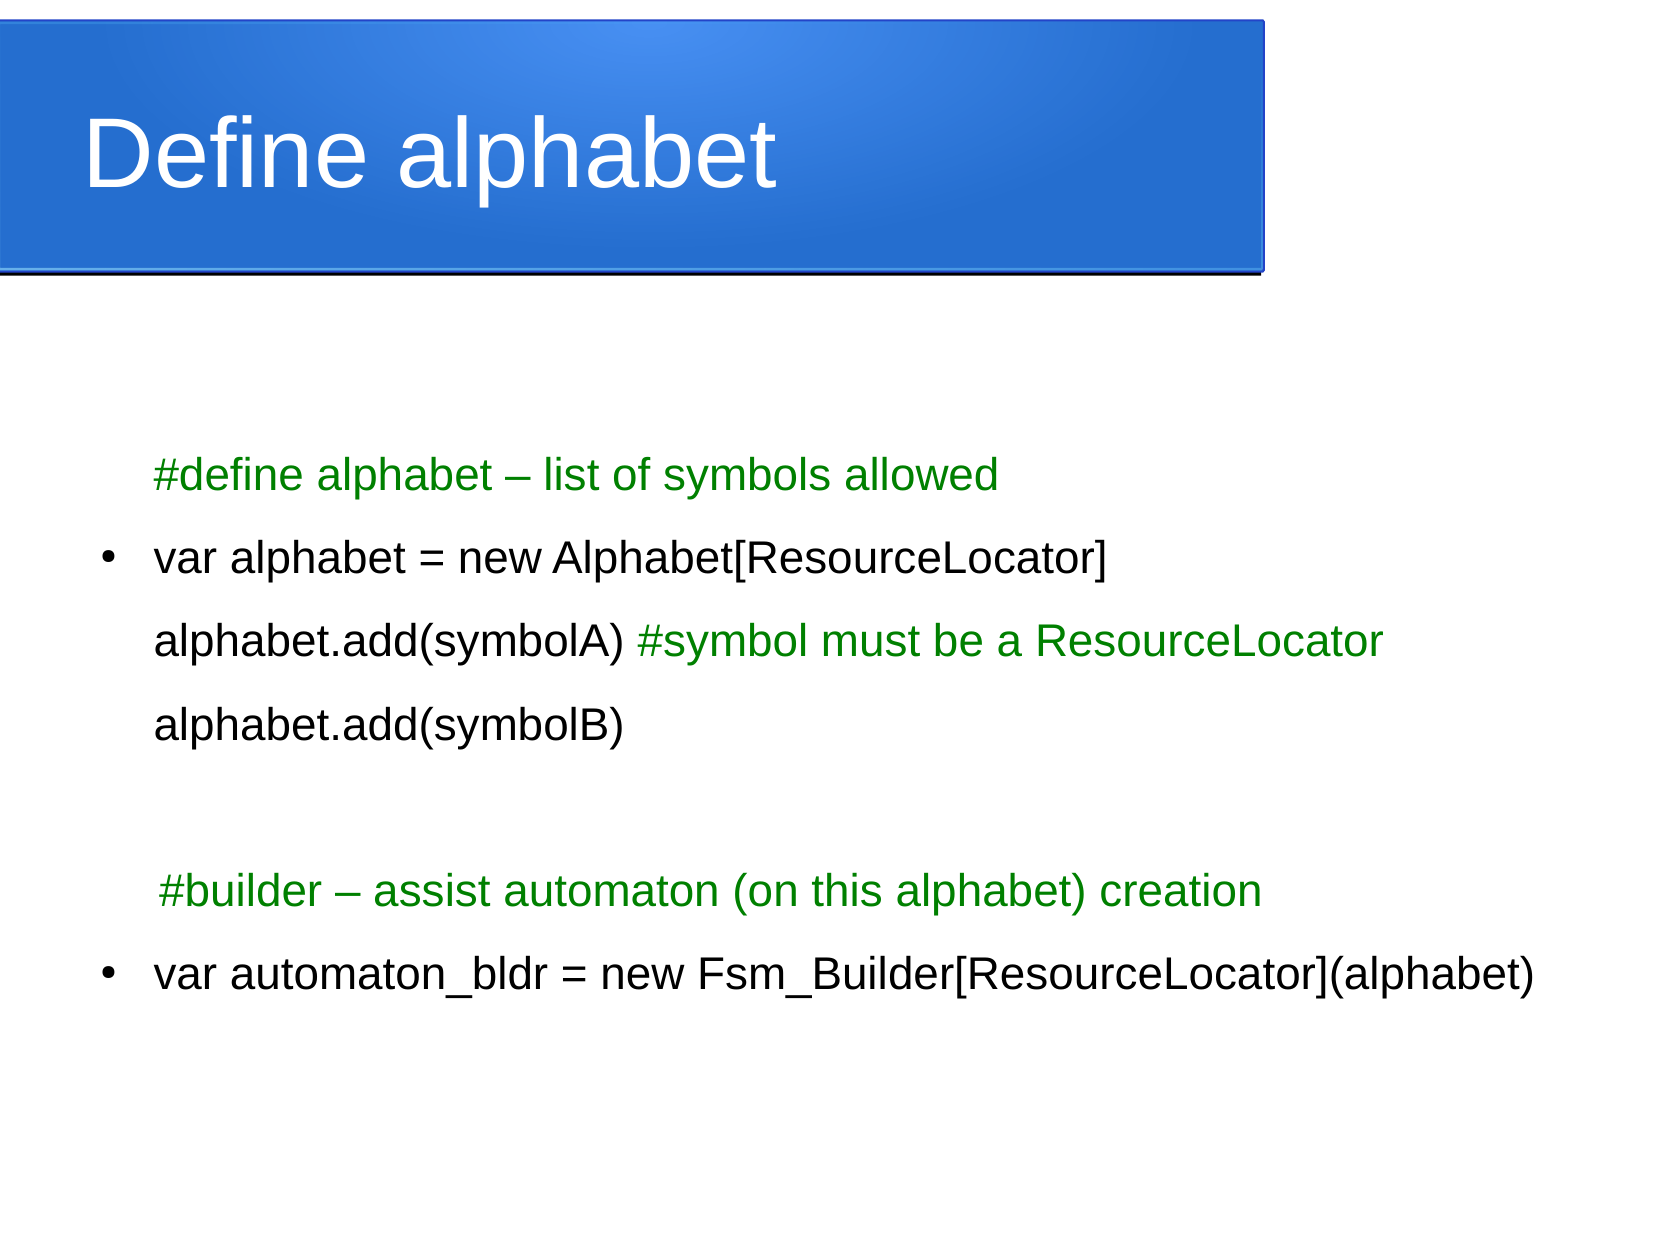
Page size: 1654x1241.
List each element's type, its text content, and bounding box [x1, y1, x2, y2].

title Define alphabet [82, 49, 1250, 257]
list #define alphabet – list of symbols allowed var alphabet = new Alphabet[ResourceLocator] alphabet.add(symbolA) #symbol must be a ResourceLocator alphabet.add(symbolB) #builder – assist automaton (on this alphabet) creation var automaton_bldr = new Fsm_Builder[ResourceLocator](alphabet) [82, 342, 1538, 1062]
